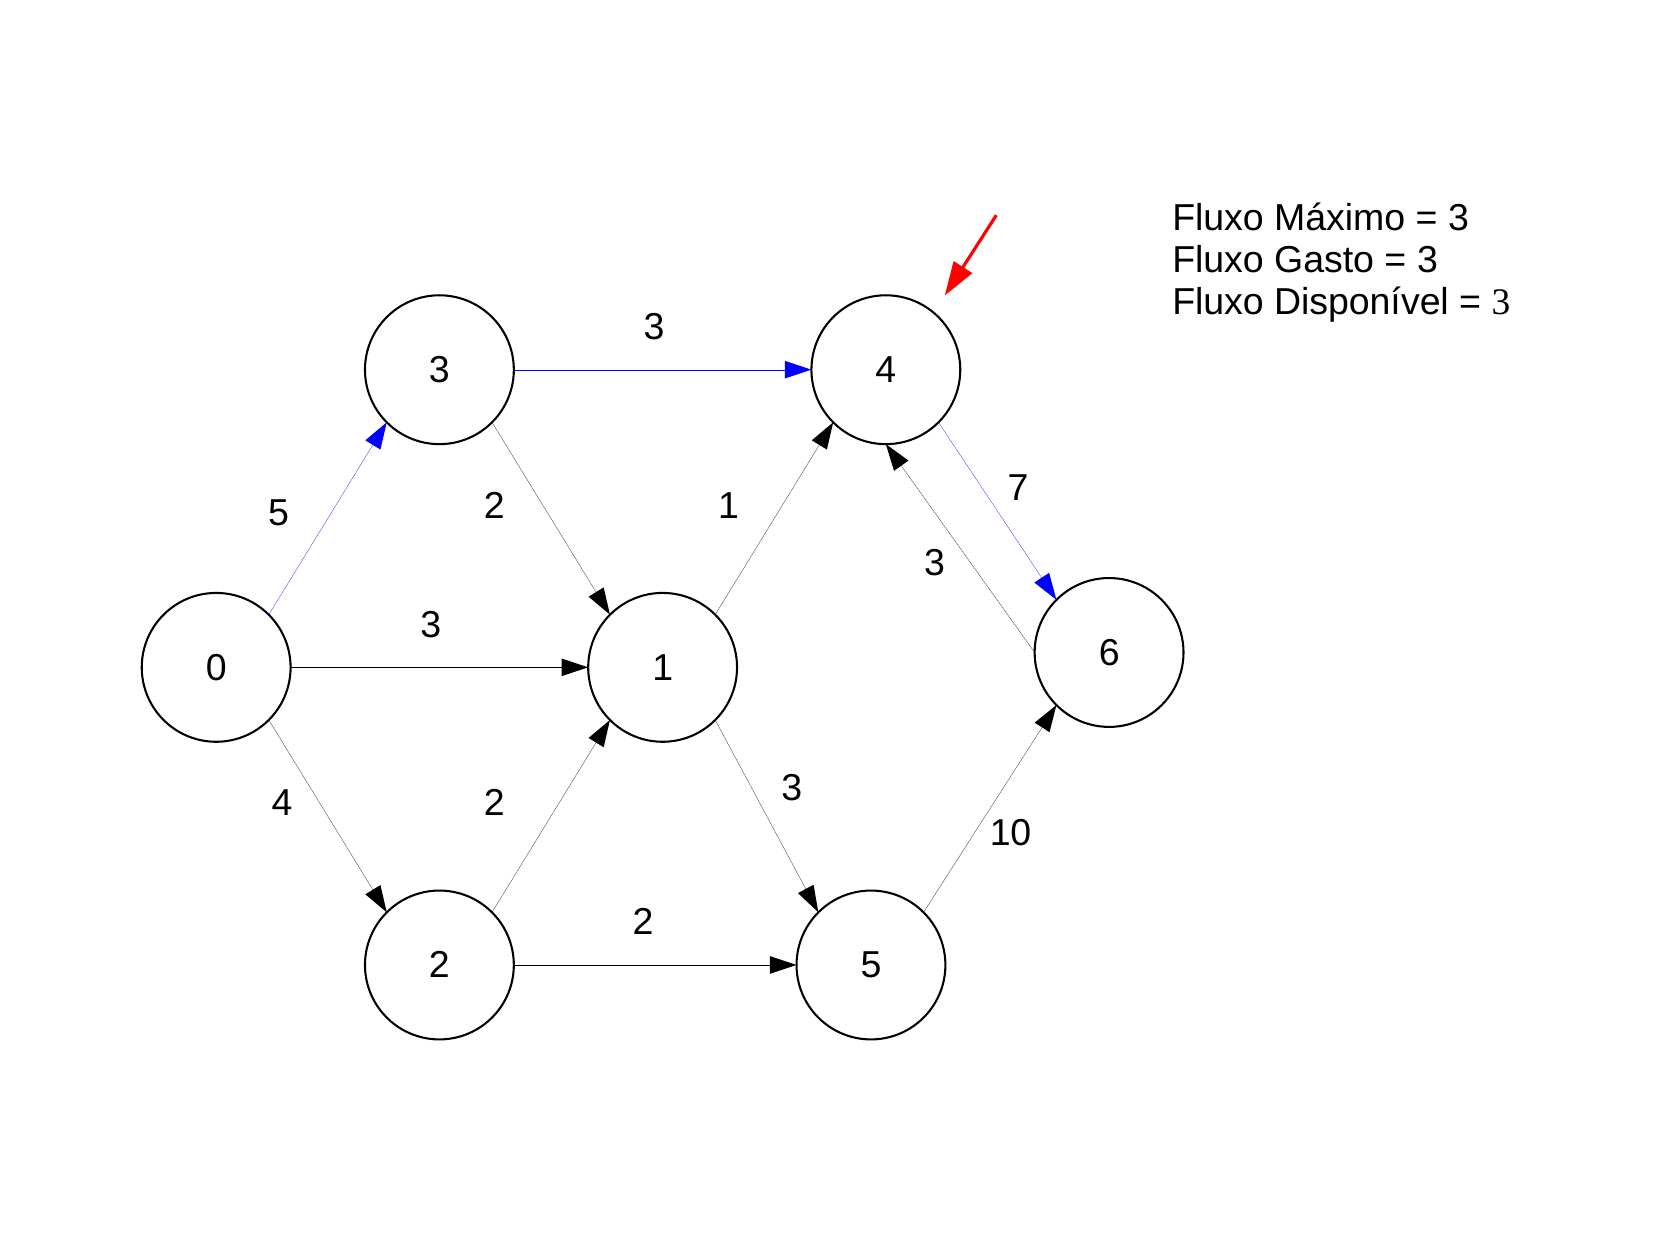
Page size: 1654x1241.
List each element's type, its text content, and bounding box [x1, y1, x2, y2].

text_box 3 [628, 298, 693, 370]
text_box Fluxo Máximo = 3 Fluxo Gasto = 3 Fluxo Disponível = 3 [1157, 188, 1526, 330]
text_box 10 [975, 804, 1065, 876]
text_box 2 [469, 774, 533, 846]
text_box 4 [256, 774, 321, 846]
text_box 5 [253, 484, 317, 556]
text_box 2 [364, 890, 514, 1040]
text_box 3 [405, 595, 470, 668]
text_box 3 [766, 759, 831, 832]
text_box 1 [703, 476, 767, 549]
text_box 7 [992, 458, 1083, 531]
text_box 1 [588, 592, 738, 742]
text_box 0 [141, 592, 291, 742]
text_box 2 [469, 476, 533, 549]
text_box 3 [909, 533, 960, 591]
text_box 2 [617, 893, 682, 965]
text_box 4 [811, 295, 961, 445]
text_box 5 [796, 890, 946, 1040]
text_box 6 [1034, 578, 1184, 727]
text_box 3 [364, 295, 514, 445]
